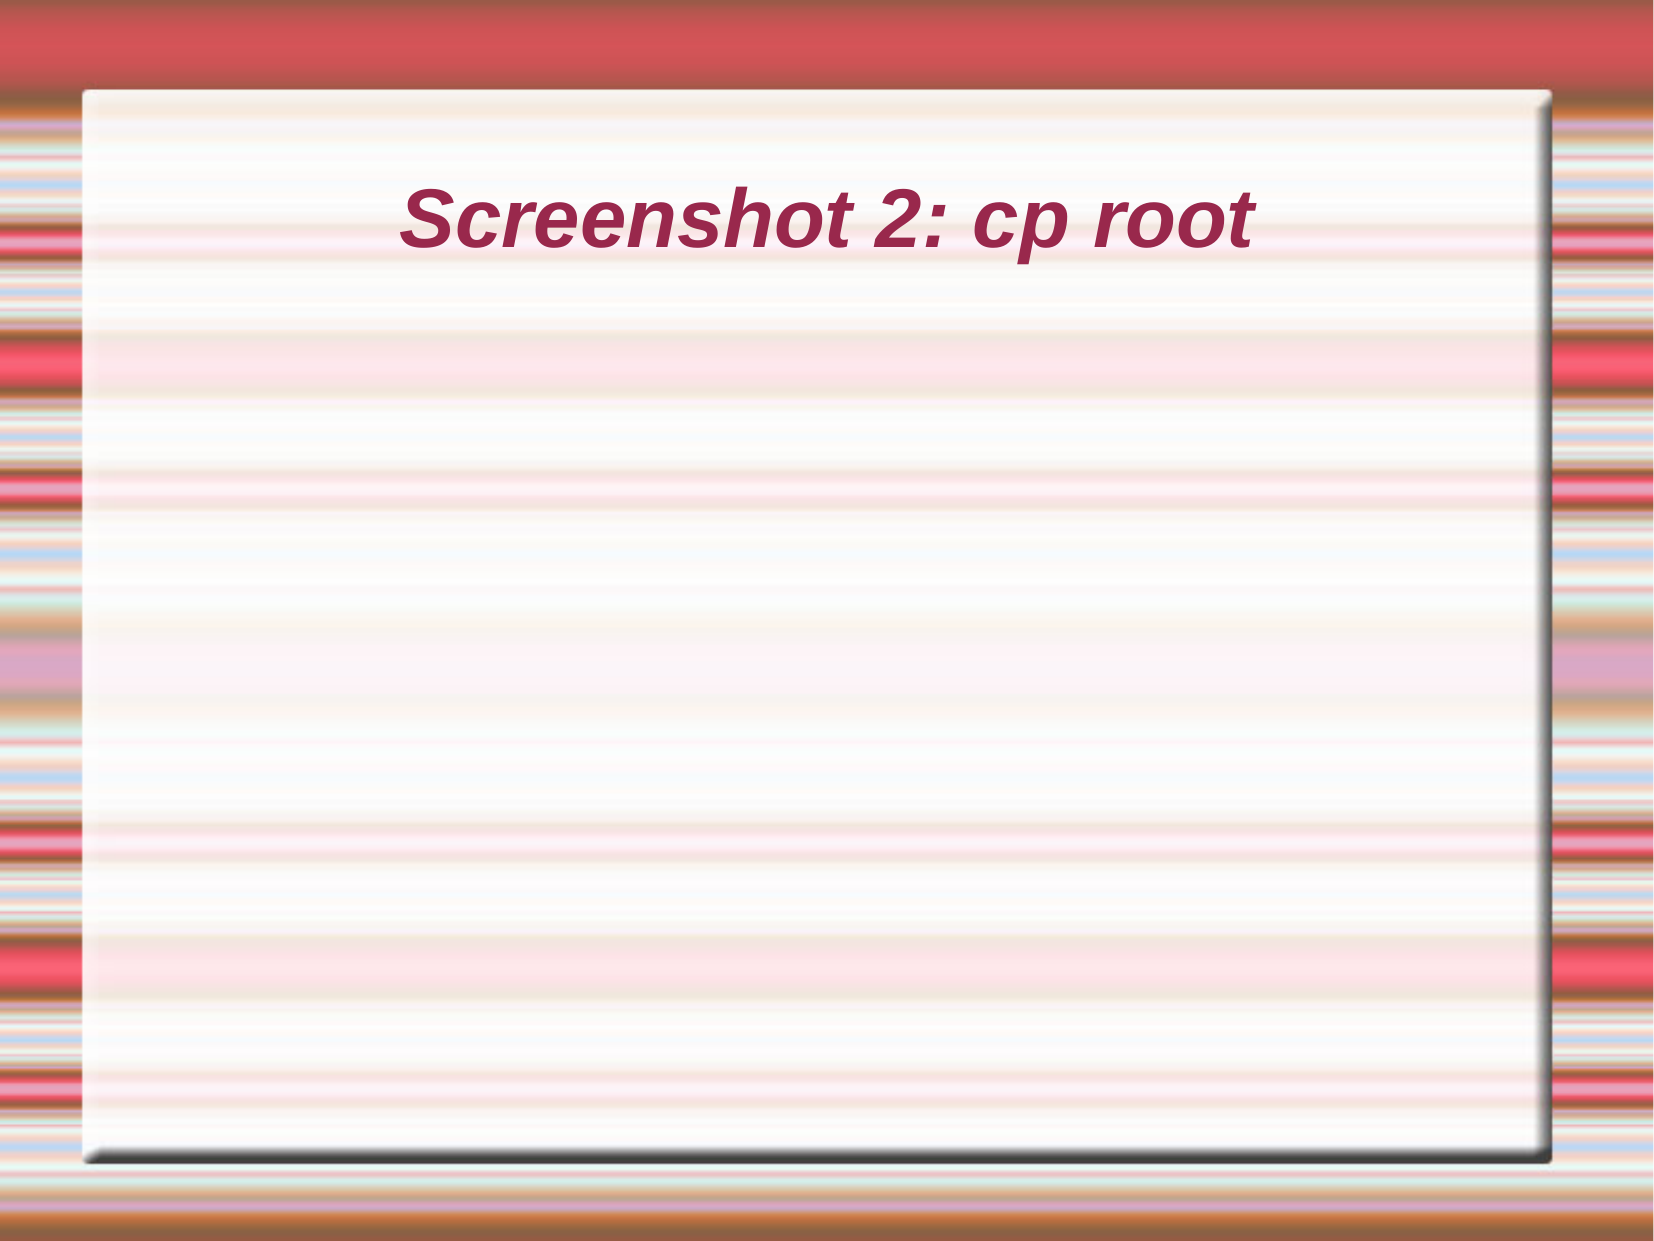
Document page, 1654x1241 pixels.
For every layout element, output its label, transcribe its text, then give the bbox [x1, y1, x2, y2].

picture [0, 0, 1654, 1241]
title Screenshot 2: cp root [121, 114, 1534, 322]
